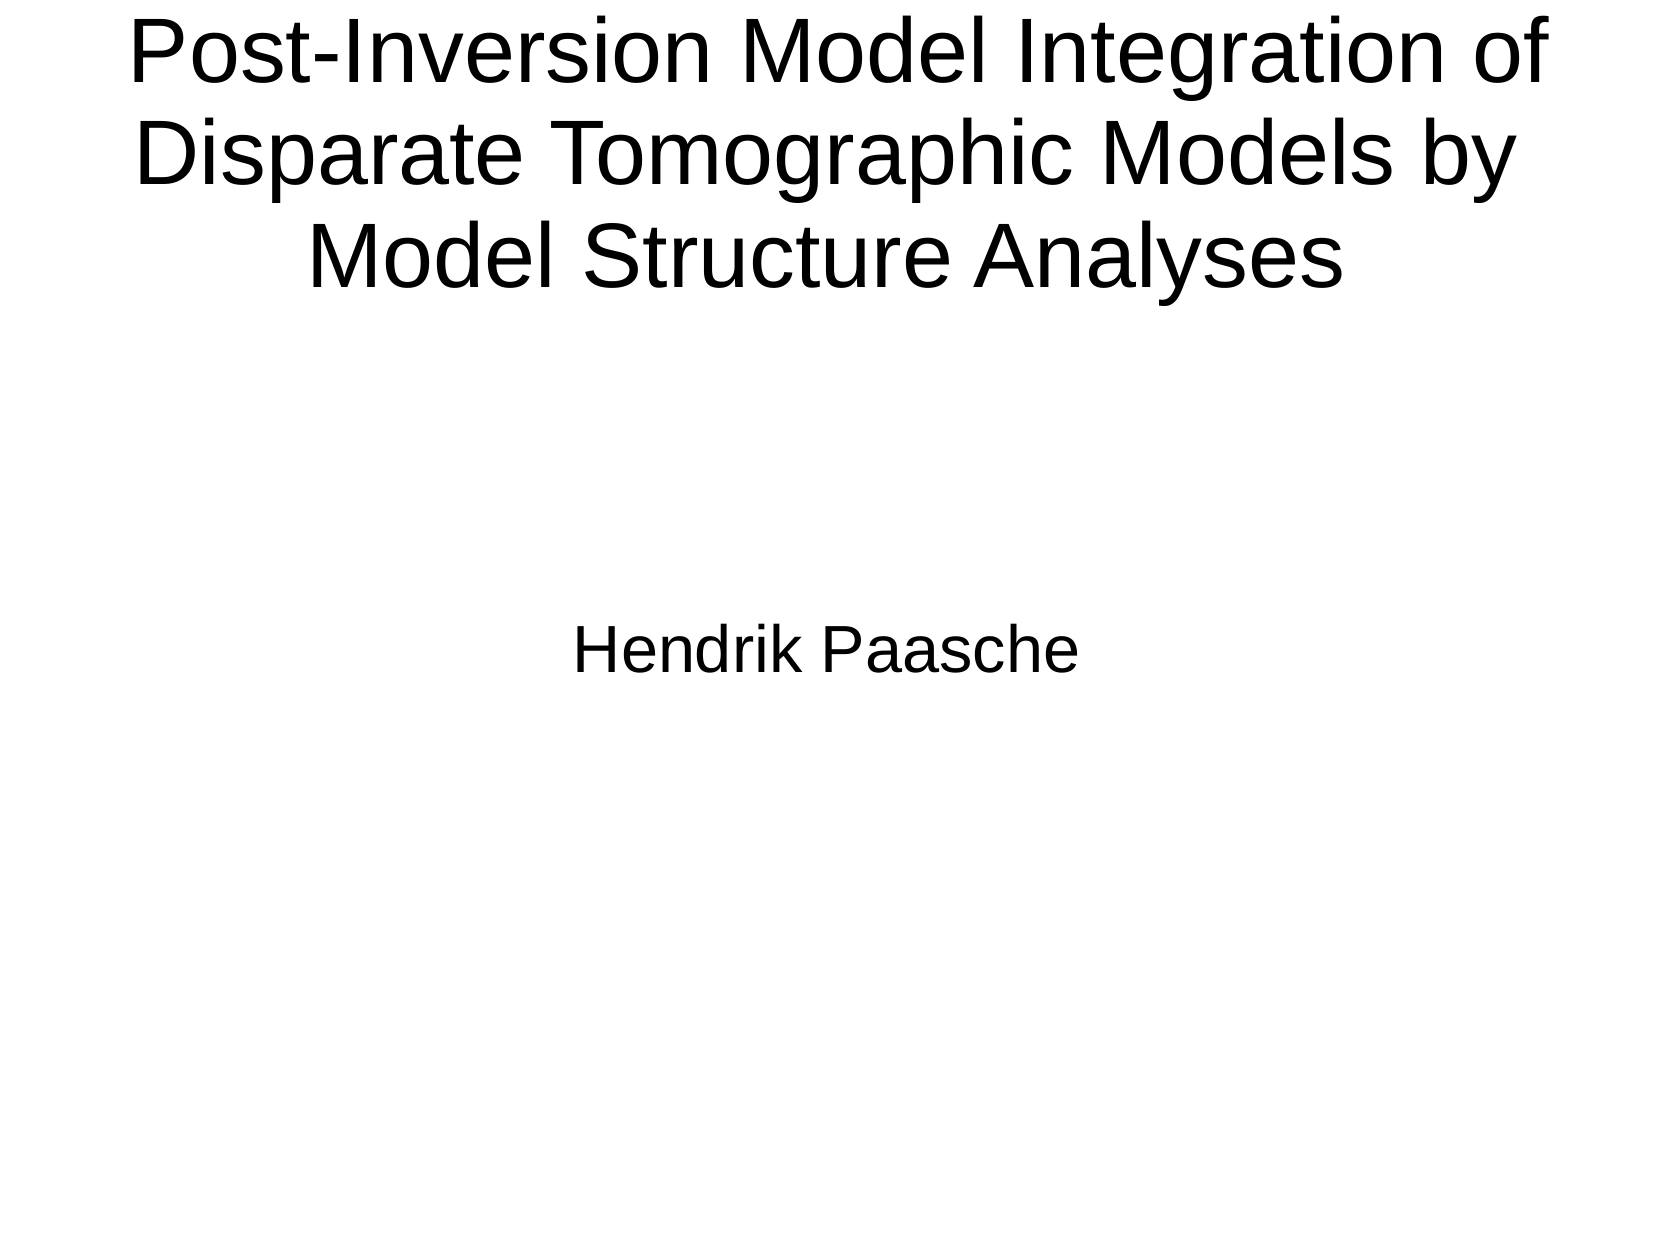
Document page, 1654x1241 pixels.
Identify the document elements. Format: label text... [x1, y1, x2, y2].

title Post-Inversion Model Integration of Disparate Tomographic Models by Model Structure Analyses [82, 0, 1571, 290]
subtitle Hendrik Paasche [82, 290, 1571, 1010]
